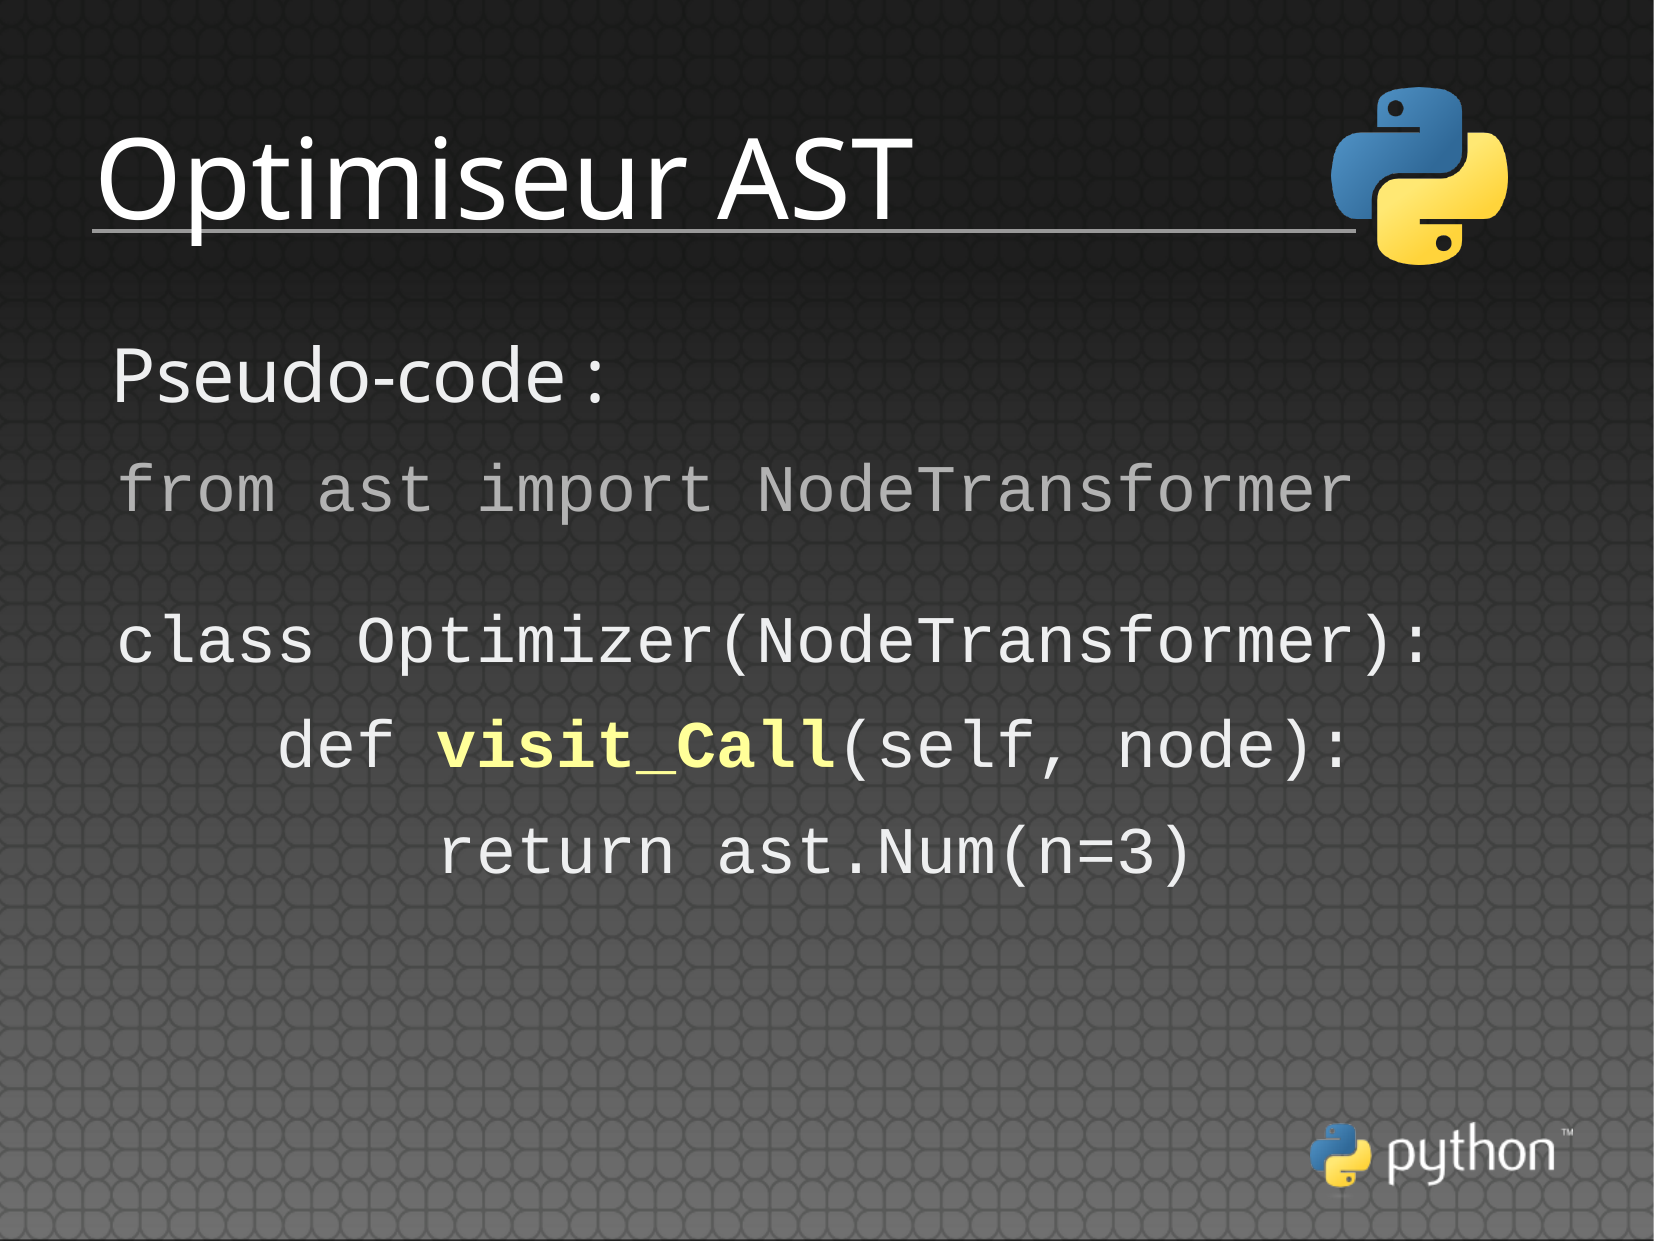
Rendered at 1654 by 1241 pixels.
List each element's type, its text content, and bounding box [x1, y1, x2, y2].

list from ast import NodeTransformer class Optimizer(NodeTransformer): def visit_Call(self, node): return ast.Num(n=3) [116, 456, 1597, 1021]
text_box Pseudo-code : [96, 314, 636, 406]
picture [0, 0, 1654, 1241]
title Optimiseur AST [94, 100, 1426, 251]
